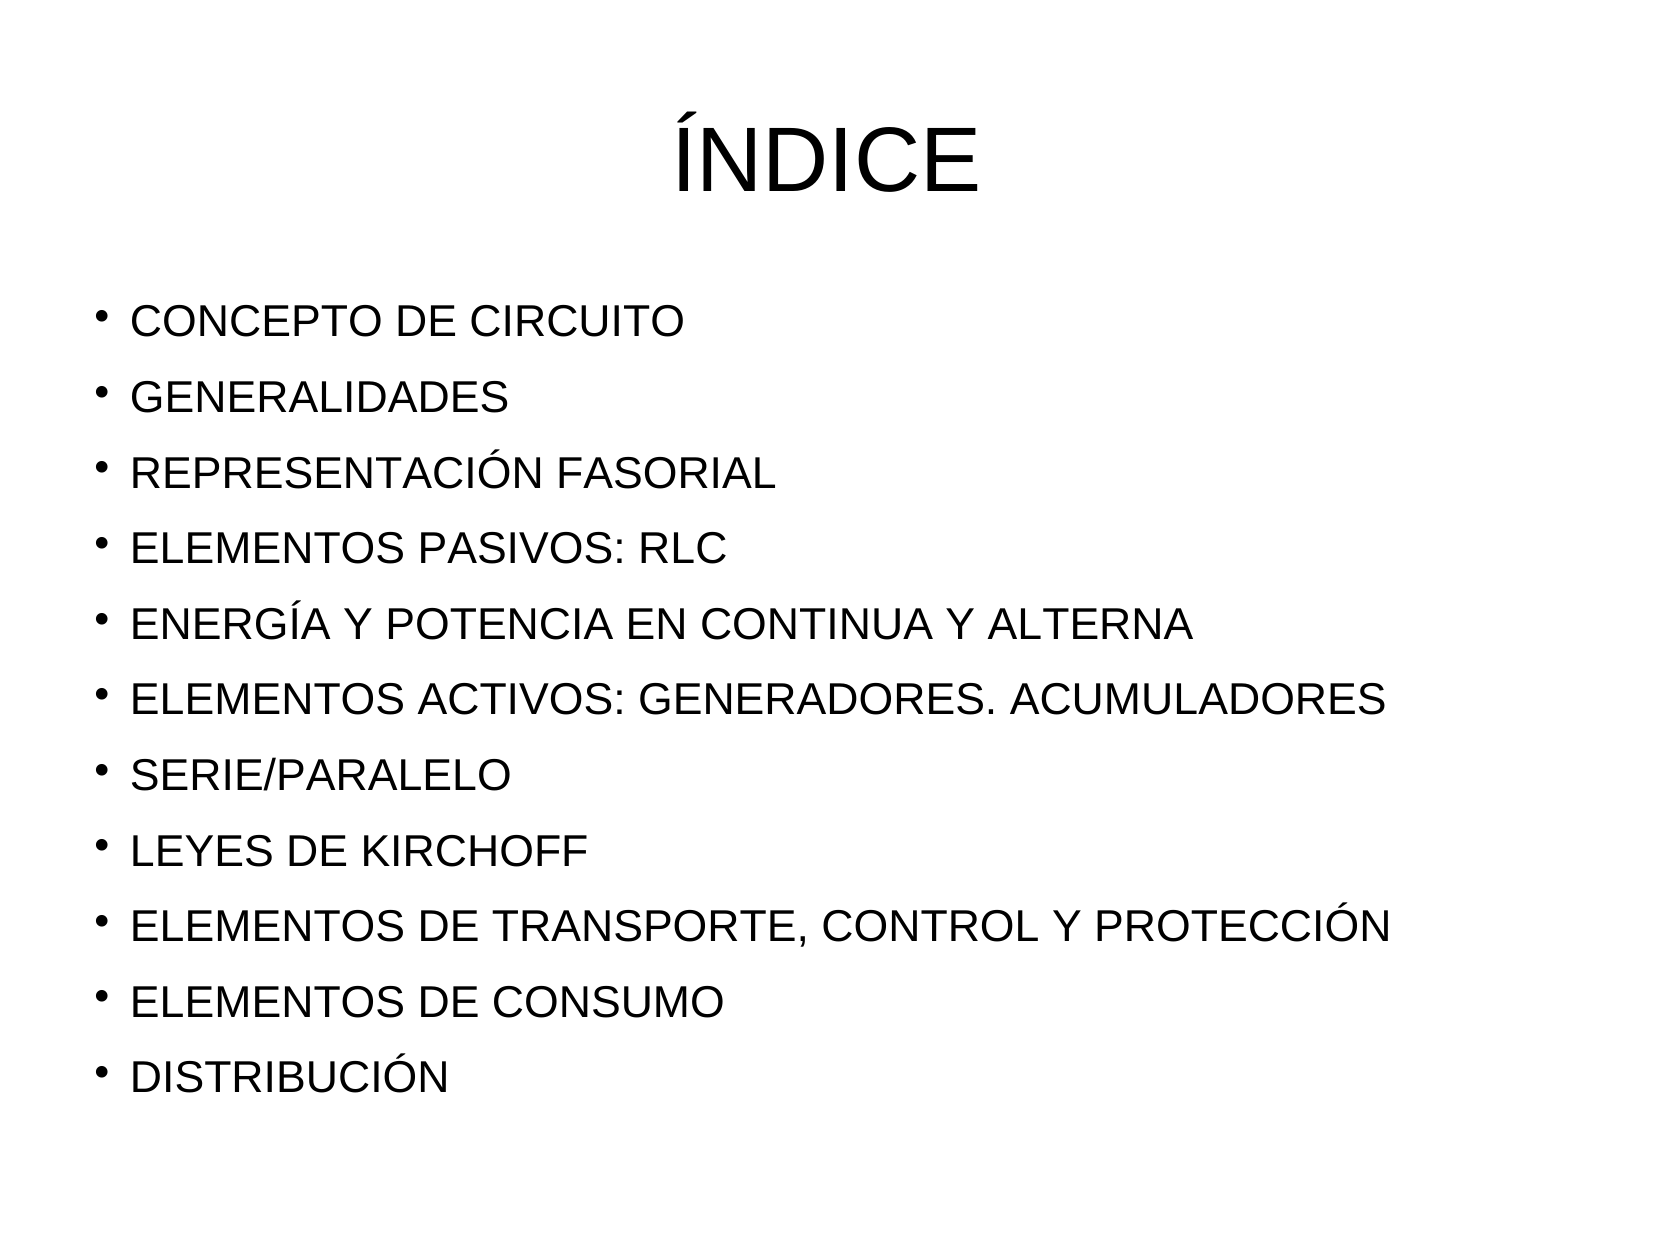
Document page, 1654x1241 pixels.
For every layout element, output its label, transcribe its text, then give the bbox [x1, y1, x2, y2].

list CONCEPTO DE CIRCUITO GENERALIDADES REPRESENTACIÓN FASORIAL ELEMENTOS PASIVOS: RLC ENERGÍA Y POTENCIA EN CONTINUA Y ALTERNA ELEMENTOS ACTIVOS: GENERADORES. ACUMULADORES SERIE/PARALELO LEYES DE KIRCHOFF ELEMENTOS DE TRANSPORTE, CONTROL Y PROTECCIÓN ELEMENTOS DE CONSUMO DISTRIBUCIÓN [82, 290, 1571, 1109]
title ÍNDICE [82, 49, 1571, 257]
